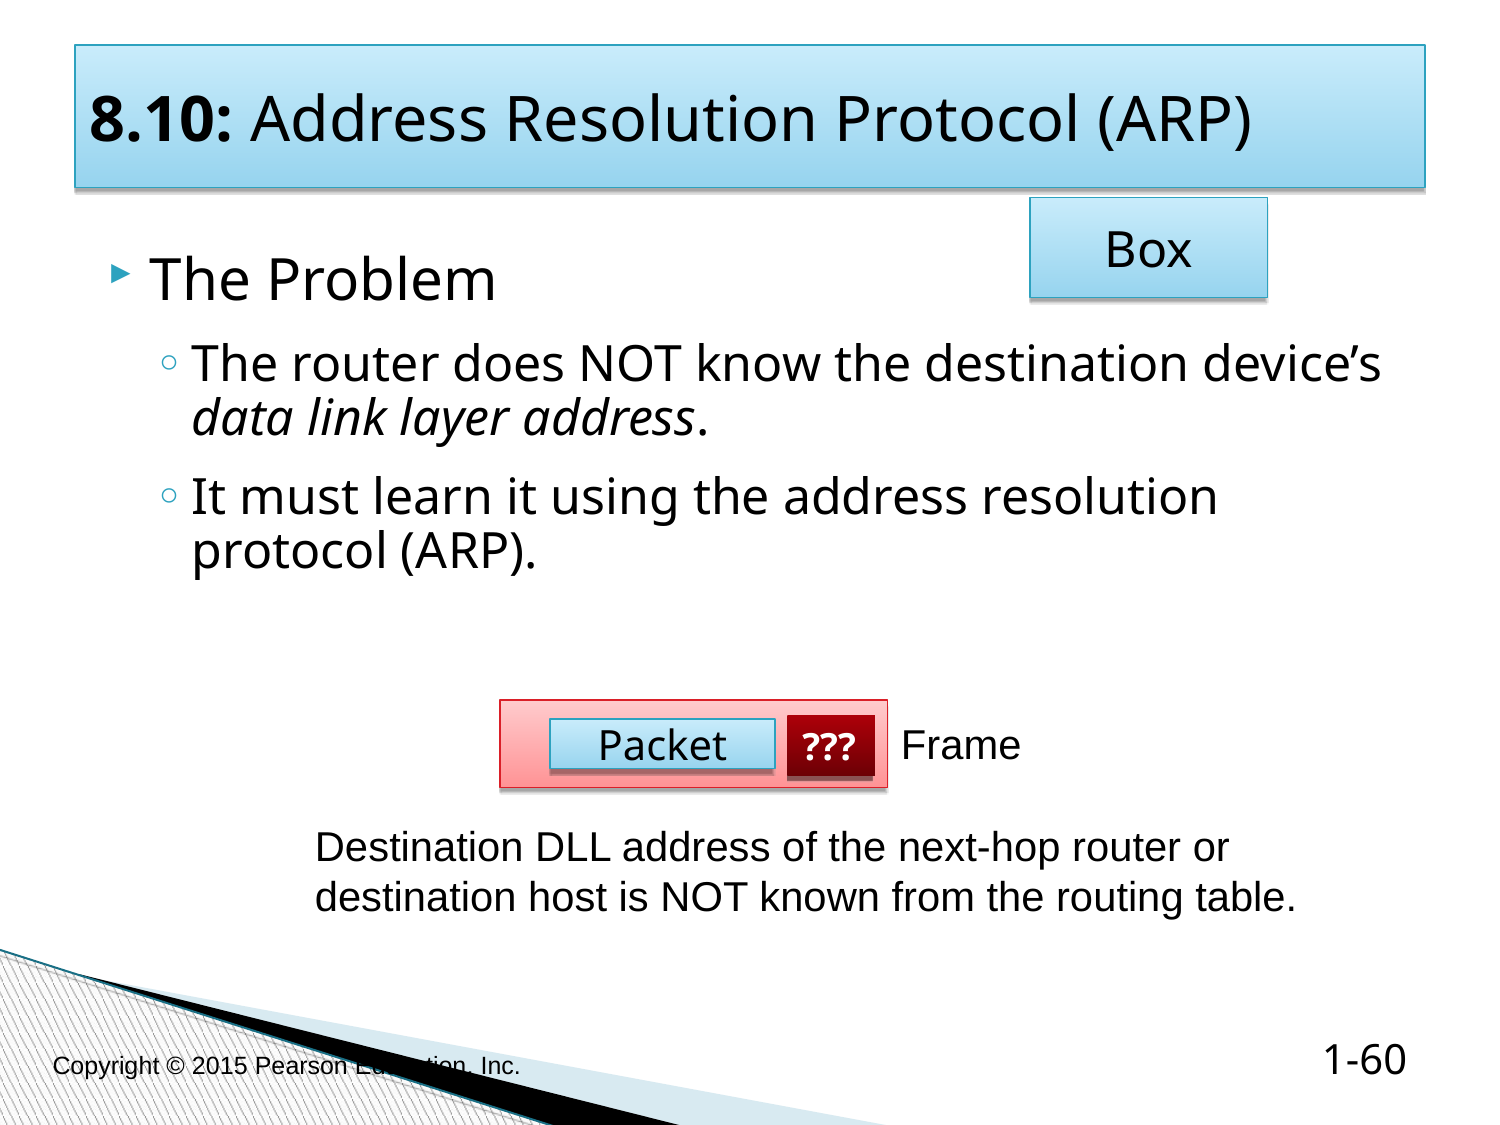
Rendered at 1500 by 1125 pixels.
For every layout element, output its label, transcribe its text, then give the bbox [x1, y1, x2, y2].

text_box Packet [549, 718, 775, 769]
footer Copyright © 2015 Pearson Education, Inc. [37, 1040, 550, 1088]
picture [0, 952, 543, 1125]
text_box Box [1030, 197, 1268, 298]
text_box Frame [886, 710, 1037, 776]
title 8.10: Address Resolution Protocol (ARP) [75, 45, 1425, 188]
list The Problem The router does NOT know the destination device’s data link layer address. It must learn it using the address resolution protocol (ARP). [75, 242, 1425, 1025]
slide_number 1-<number> [1287, 1037, 1423, 1098]
text_box Destination DLL address of the next-hop router or destination host is NOT known from the routing table. [299, 812, 1363, 928]
text_box ??? [787, 715, 875, 776]
text_box [499, 699, 888, 788]
